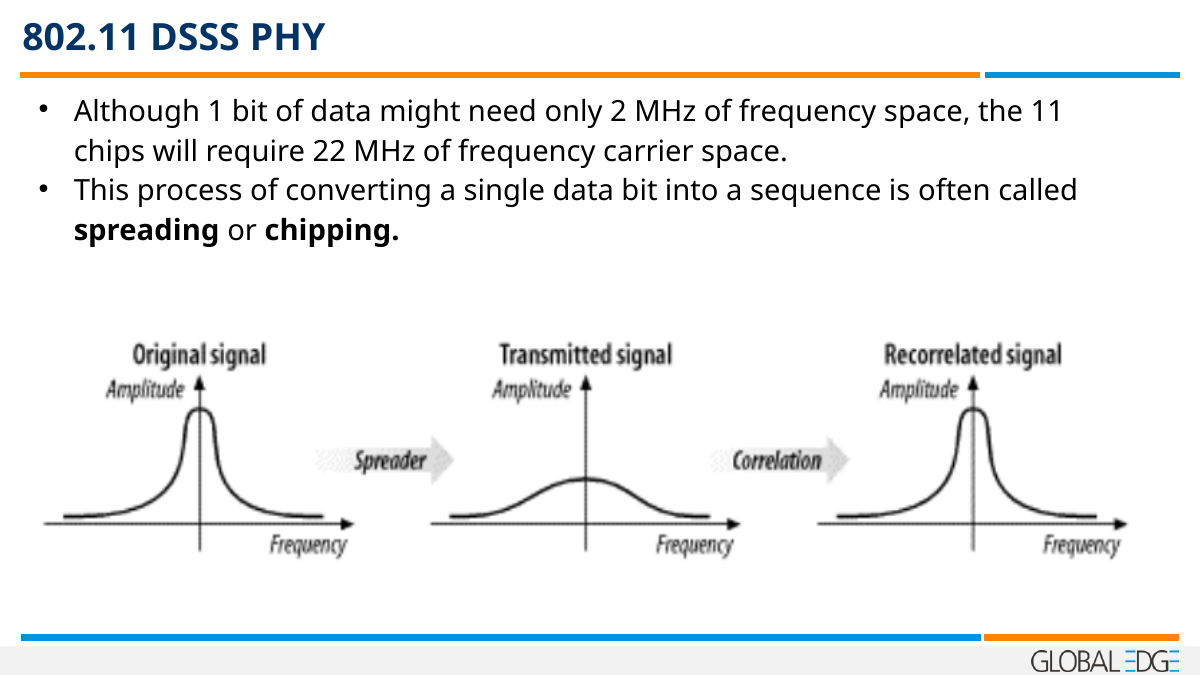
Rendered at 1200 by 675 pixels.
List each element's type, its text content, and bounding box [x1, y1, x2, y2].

text_box Although 1 bit of data might need only 2 MHz of frequency space, the 11 chips will require 22 MHz of frequency carrier space. This process of converting a single data bit into a sequence is often called spreading or chipping. [23, 82, 1134, 252]
picture [1031, 650, 1179, 672]
picture [23, 307, 1146, 592]
title 802.11 DSSS PHY [12, 9, 1088, 63]
